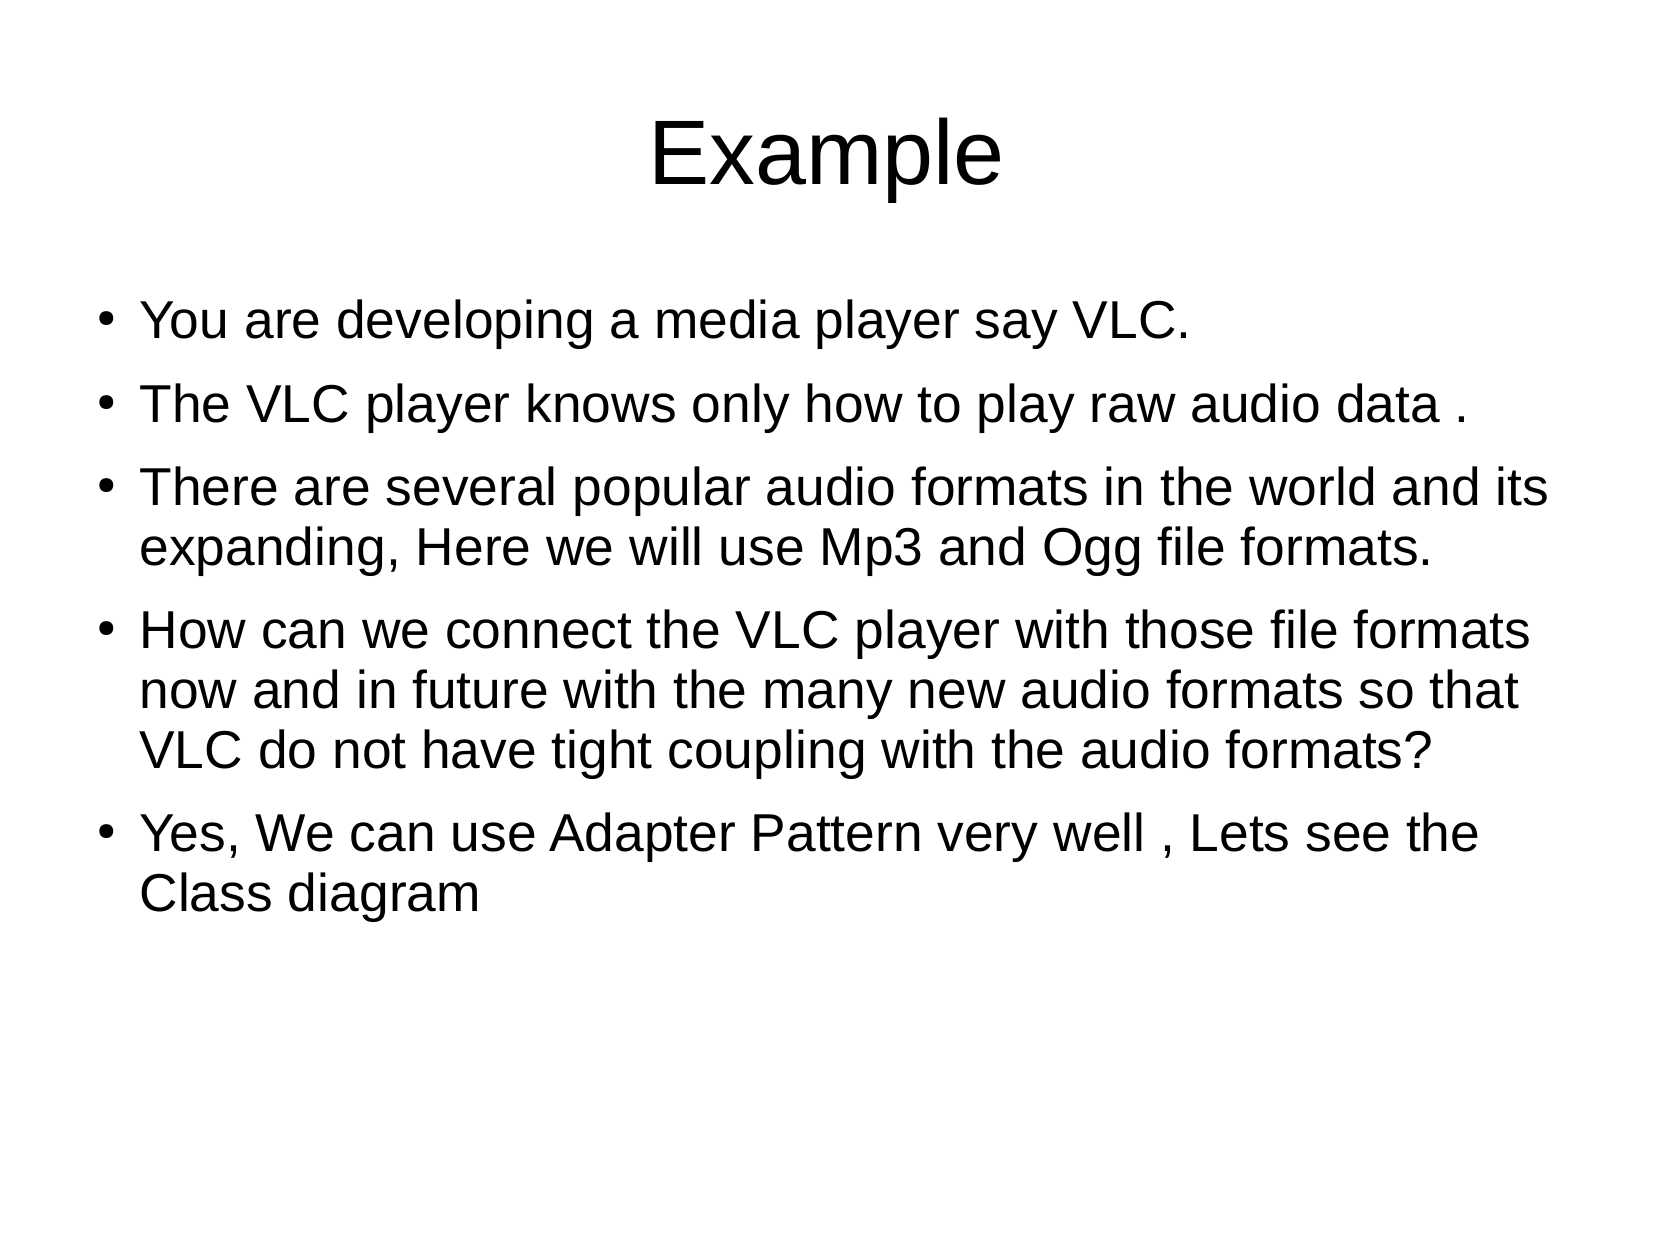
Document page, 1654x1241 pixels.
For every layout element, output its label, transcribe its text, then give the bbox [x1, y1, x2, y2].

title Example [82, 49, 1571, 257]
list You are developing a media player say VLC. The VLC player knows only how to play raw audio data . There are several popular audio formats in the world and its expanding, Here we will use Mp3 and Ogg file formats. How can we connect the VLC player with those file formats now and in future with the many new audio formats so that VLC do not have tight coupling with the audio formats? Yes, We can use Adapter Pattern very well , Lets see the Class diagram [82, 290, 1571, 1010]
